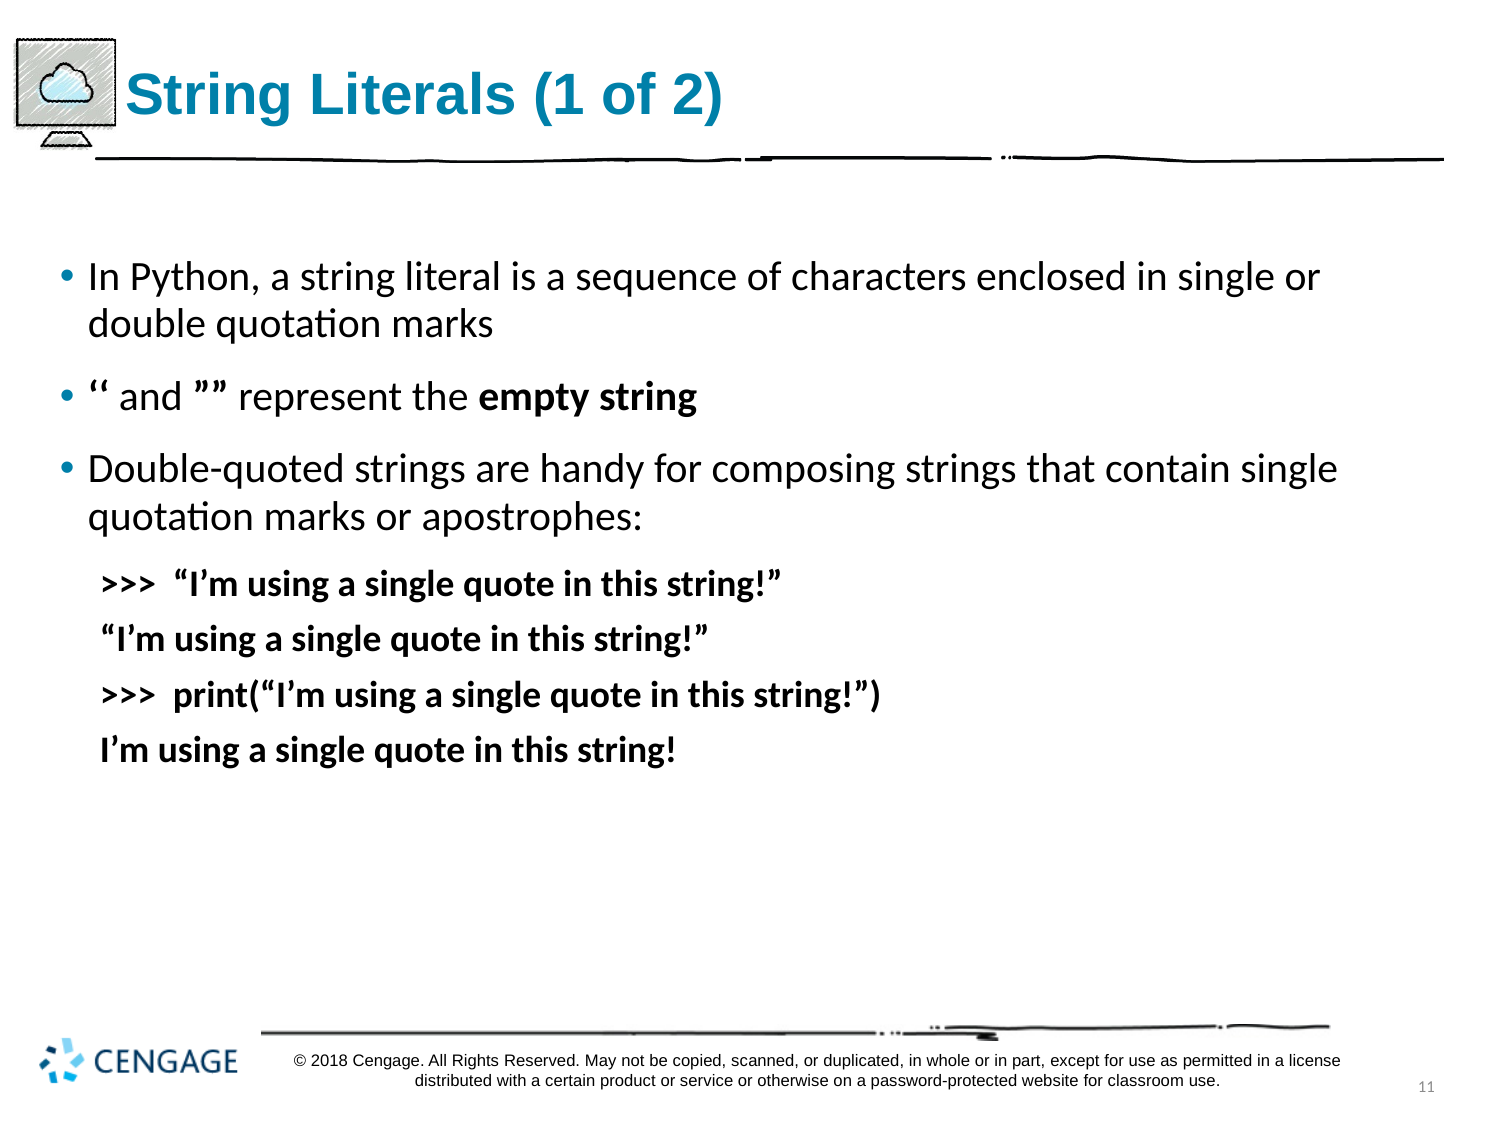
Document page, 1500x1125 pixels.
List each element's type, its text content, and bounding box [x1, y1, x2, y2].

picture [154, 155, 1444, 163]
picture [19, 1024, 250, 1096]
title String Literals (1 of 2) [125, 66, 1442, 116]
picture [13, 36, 117, 151]
list In Python, a string literal is a sequence of characters enclosed in single or double quotation marks ‘‘ and ”” represent the empty string Double-quoted strings are handy for composing strings that contain single quotation marks or apostrophes: [59, 252, 1441, 543]
footer © 2018 Cengage. All Rights Reserved. May not be copied, scanned, or duplicated, in whole or in part, except for use as permitted in a license distributed with a certain product or service or otherwise on a password-protected website for classroom use. [262, 1050, 1375, 1091]
list >>> “I’m using a single quote in this string!” “I’m using a single quote in this string!” >>> print(“I’m using a single quote in this string!”) I’m using a single quote in this string! [62, 562, 963, 773]
picture [261, 1024, 1331, 1041]
